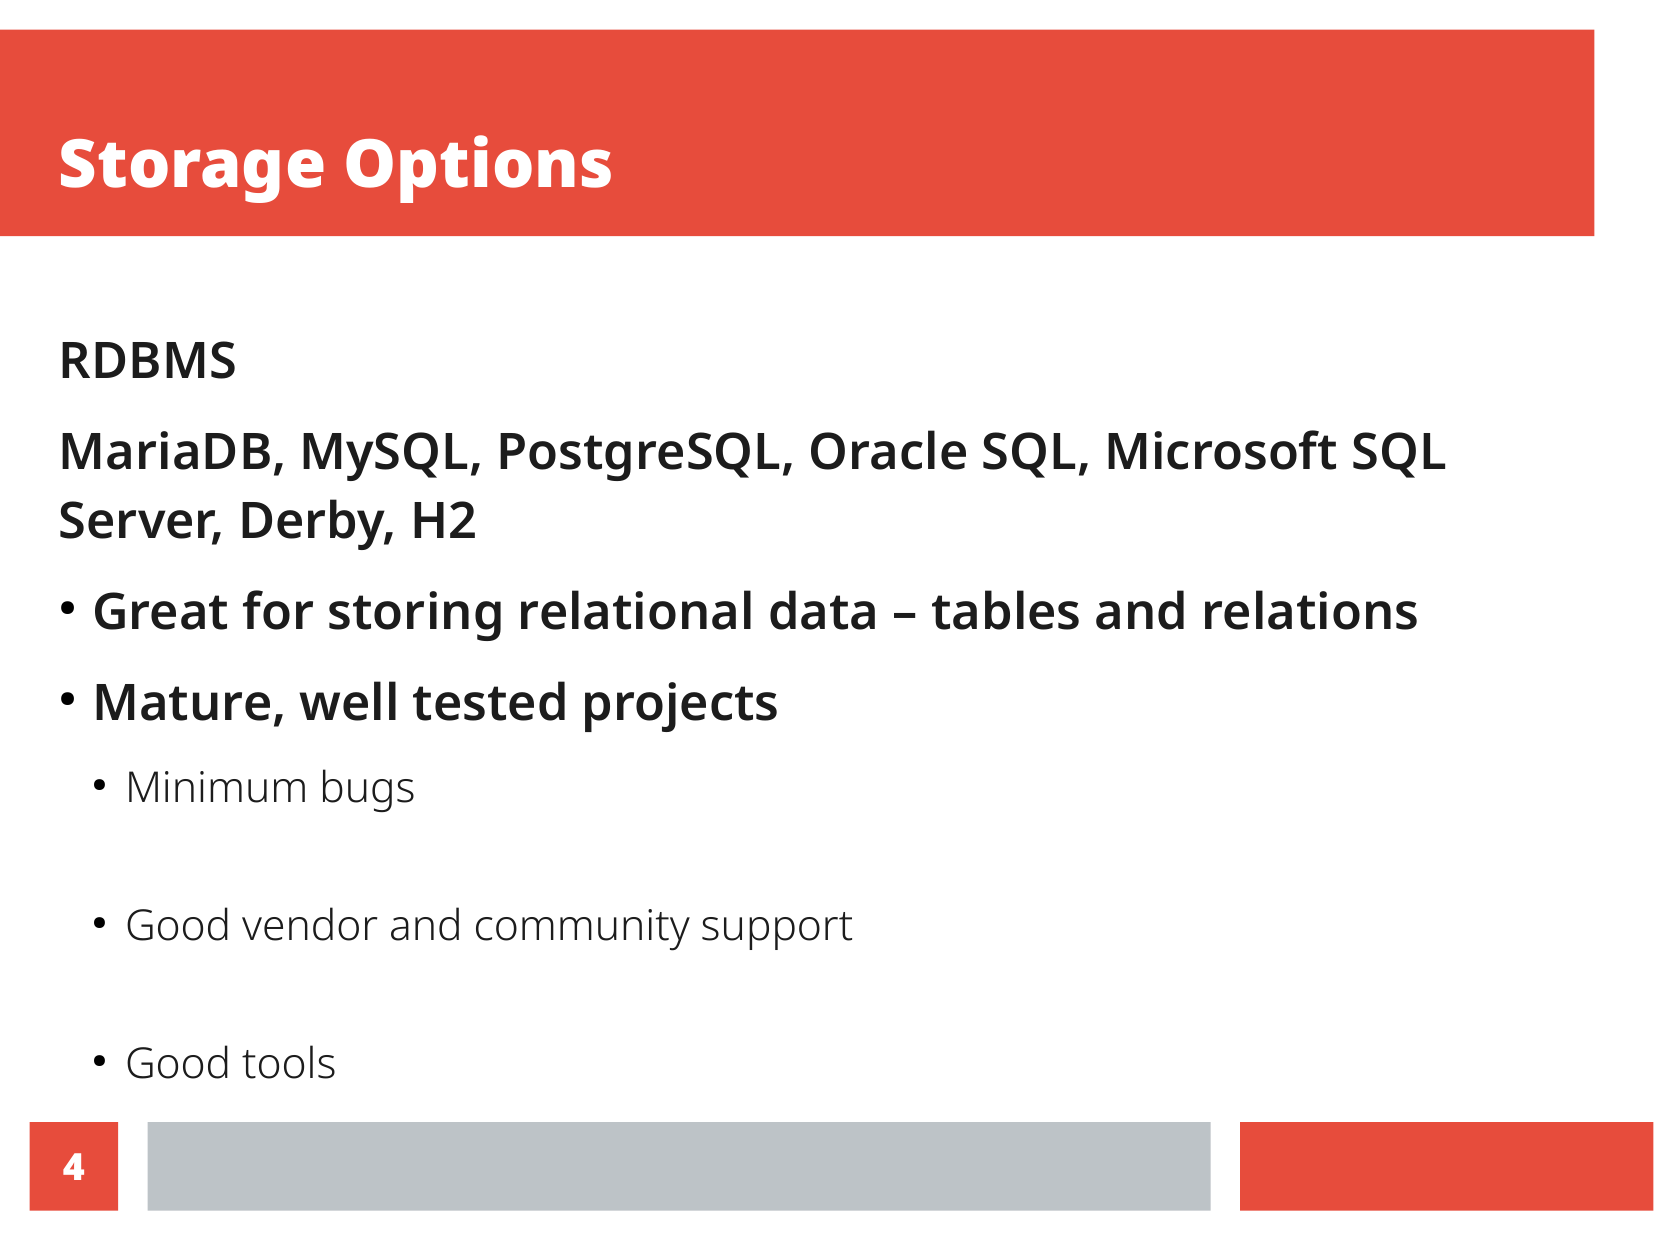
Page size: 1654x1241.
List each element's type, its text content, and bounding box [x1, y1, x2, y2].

list RDBMS MariaDB, MySQL, PostgreSQL, Oracle SQL, Microsoft SQL Server, Derby, H2 Great for storing relational data – tables and relations Mature, well tested projects Minimum bugs Good vendor and community support Good tools [59, 324, 1565, 1093]
title Storage Options [59, 59, 1595, 207]
